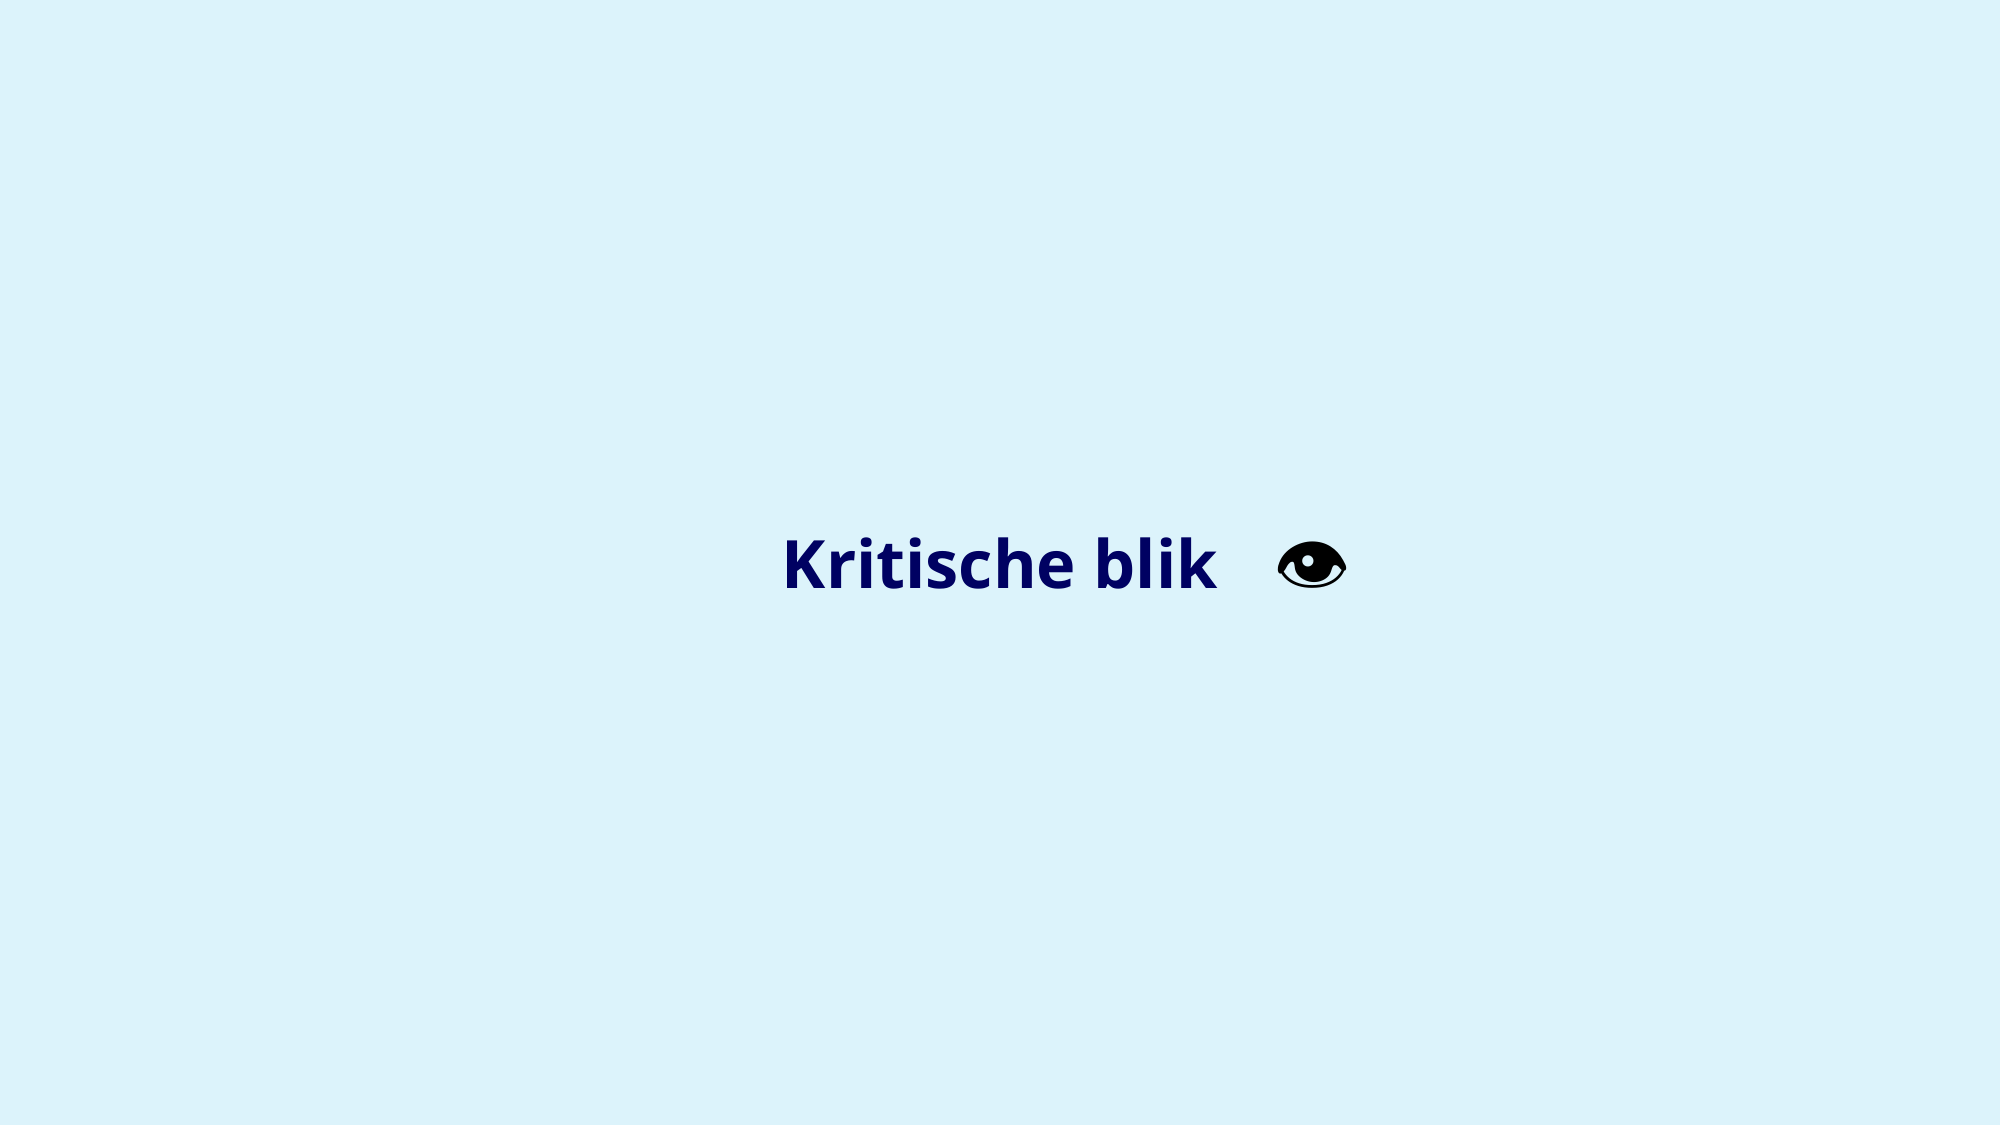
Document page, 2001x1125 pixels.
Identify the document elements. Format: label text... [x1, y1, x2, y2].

text_box Kritische blik [687, 514, 1259, 611]
text_box 👁️ [1259, 509, 1424, 616]
